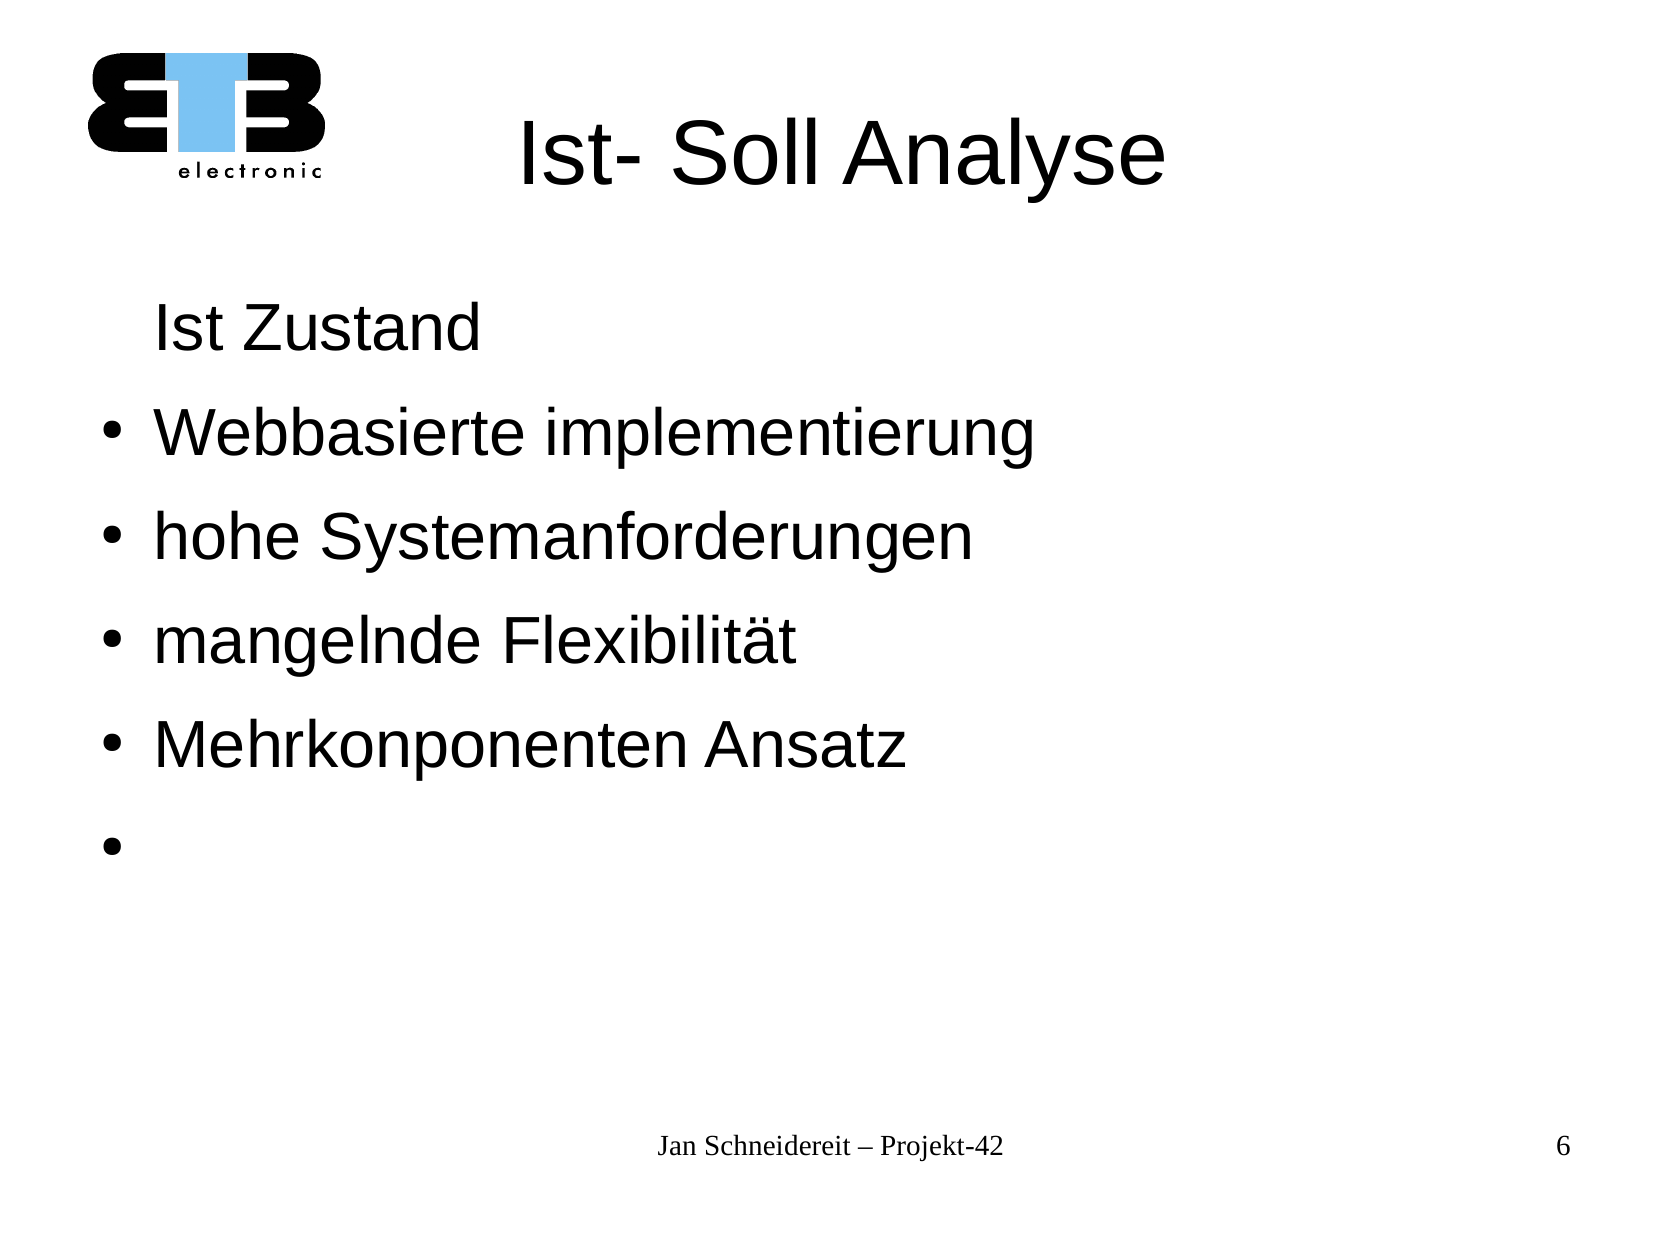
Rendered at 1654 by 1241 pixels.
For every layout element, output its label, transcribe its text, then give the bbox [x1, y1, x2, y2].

list Ist Zustand Webbasierte implementierung hohe Systemanforderungen mangelnde Flexibilität Mehrkonponenten Ansatz [82, 290, 1571, 1109]
title Ist- Soll Analyse [82, 49, 1571, 257]
